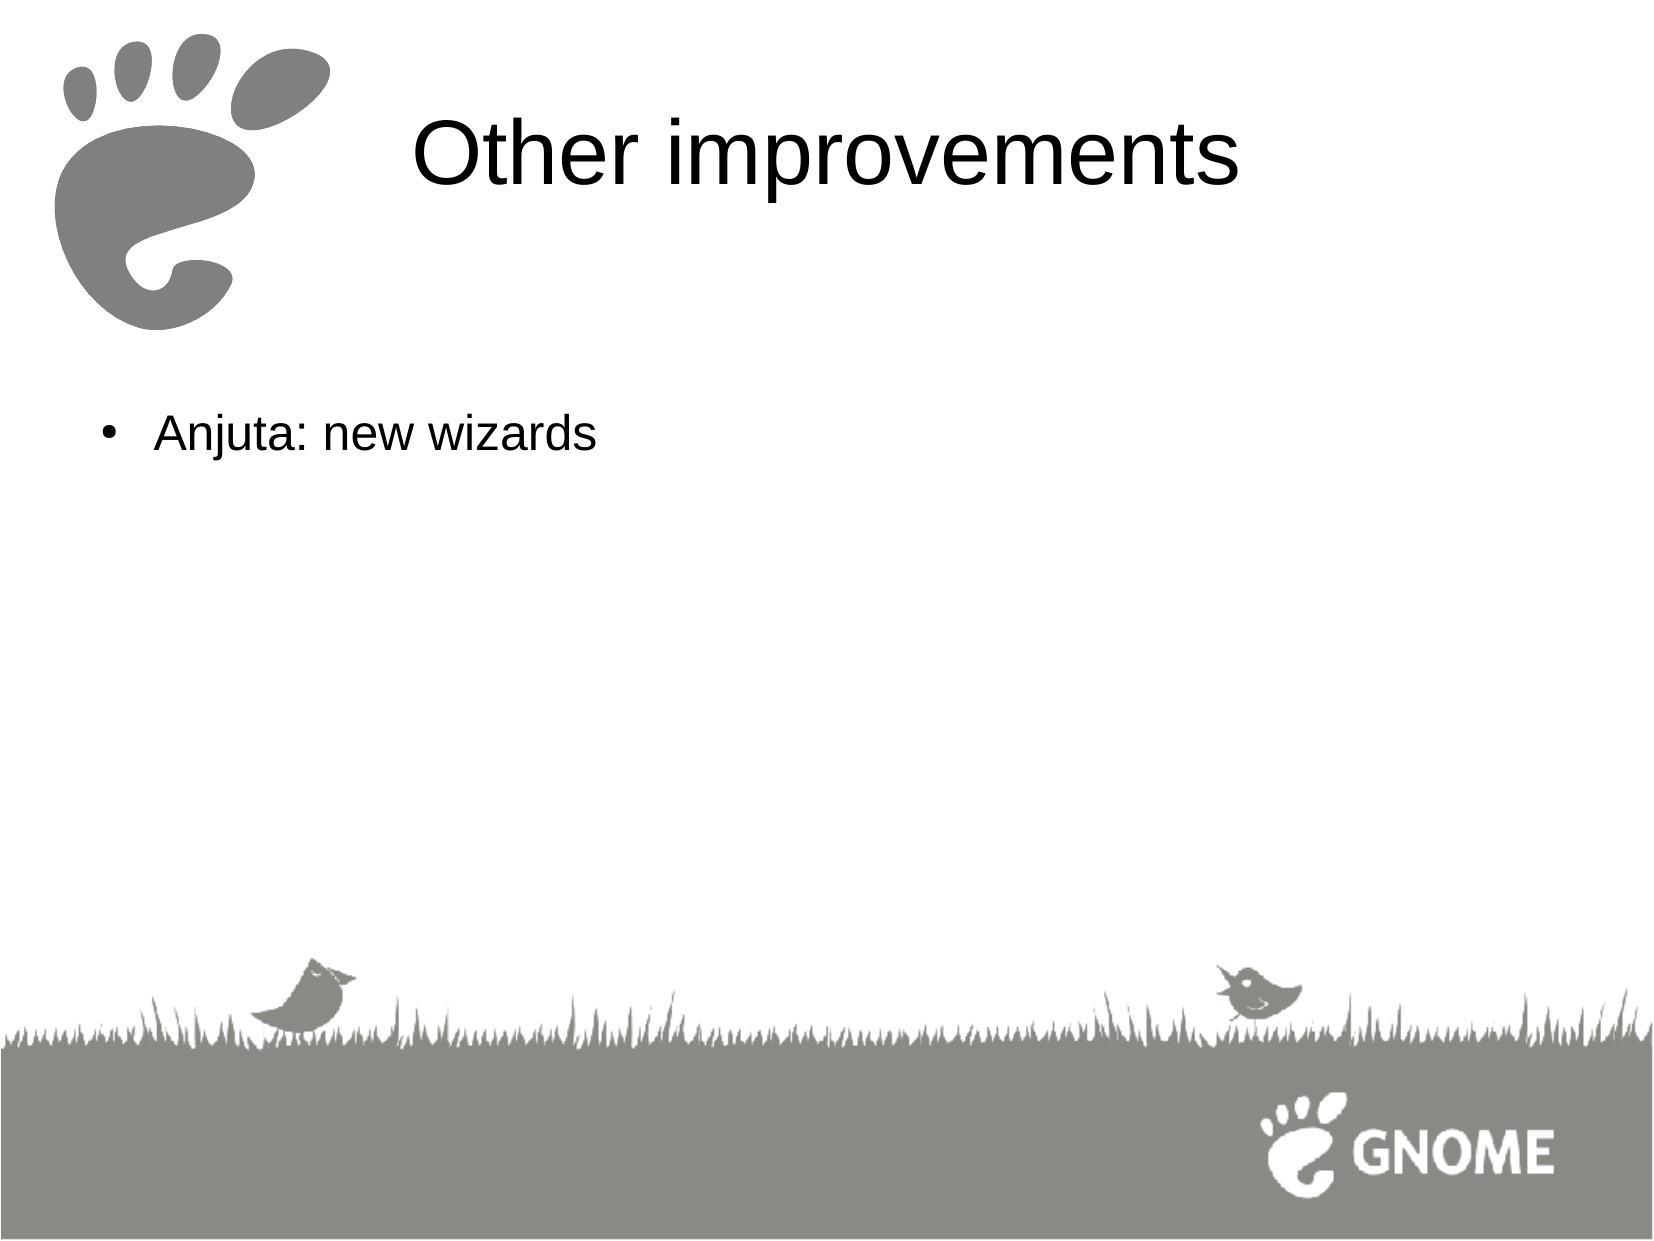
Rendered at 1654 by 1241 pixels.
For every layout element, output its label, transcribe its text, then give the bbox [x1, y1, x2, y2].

title Other improvements [82, 49, 1571, 257]
picture [1, 0, 1654, 1241]
list Anjuta: new wizards [82, 405, 1538, 1010]
